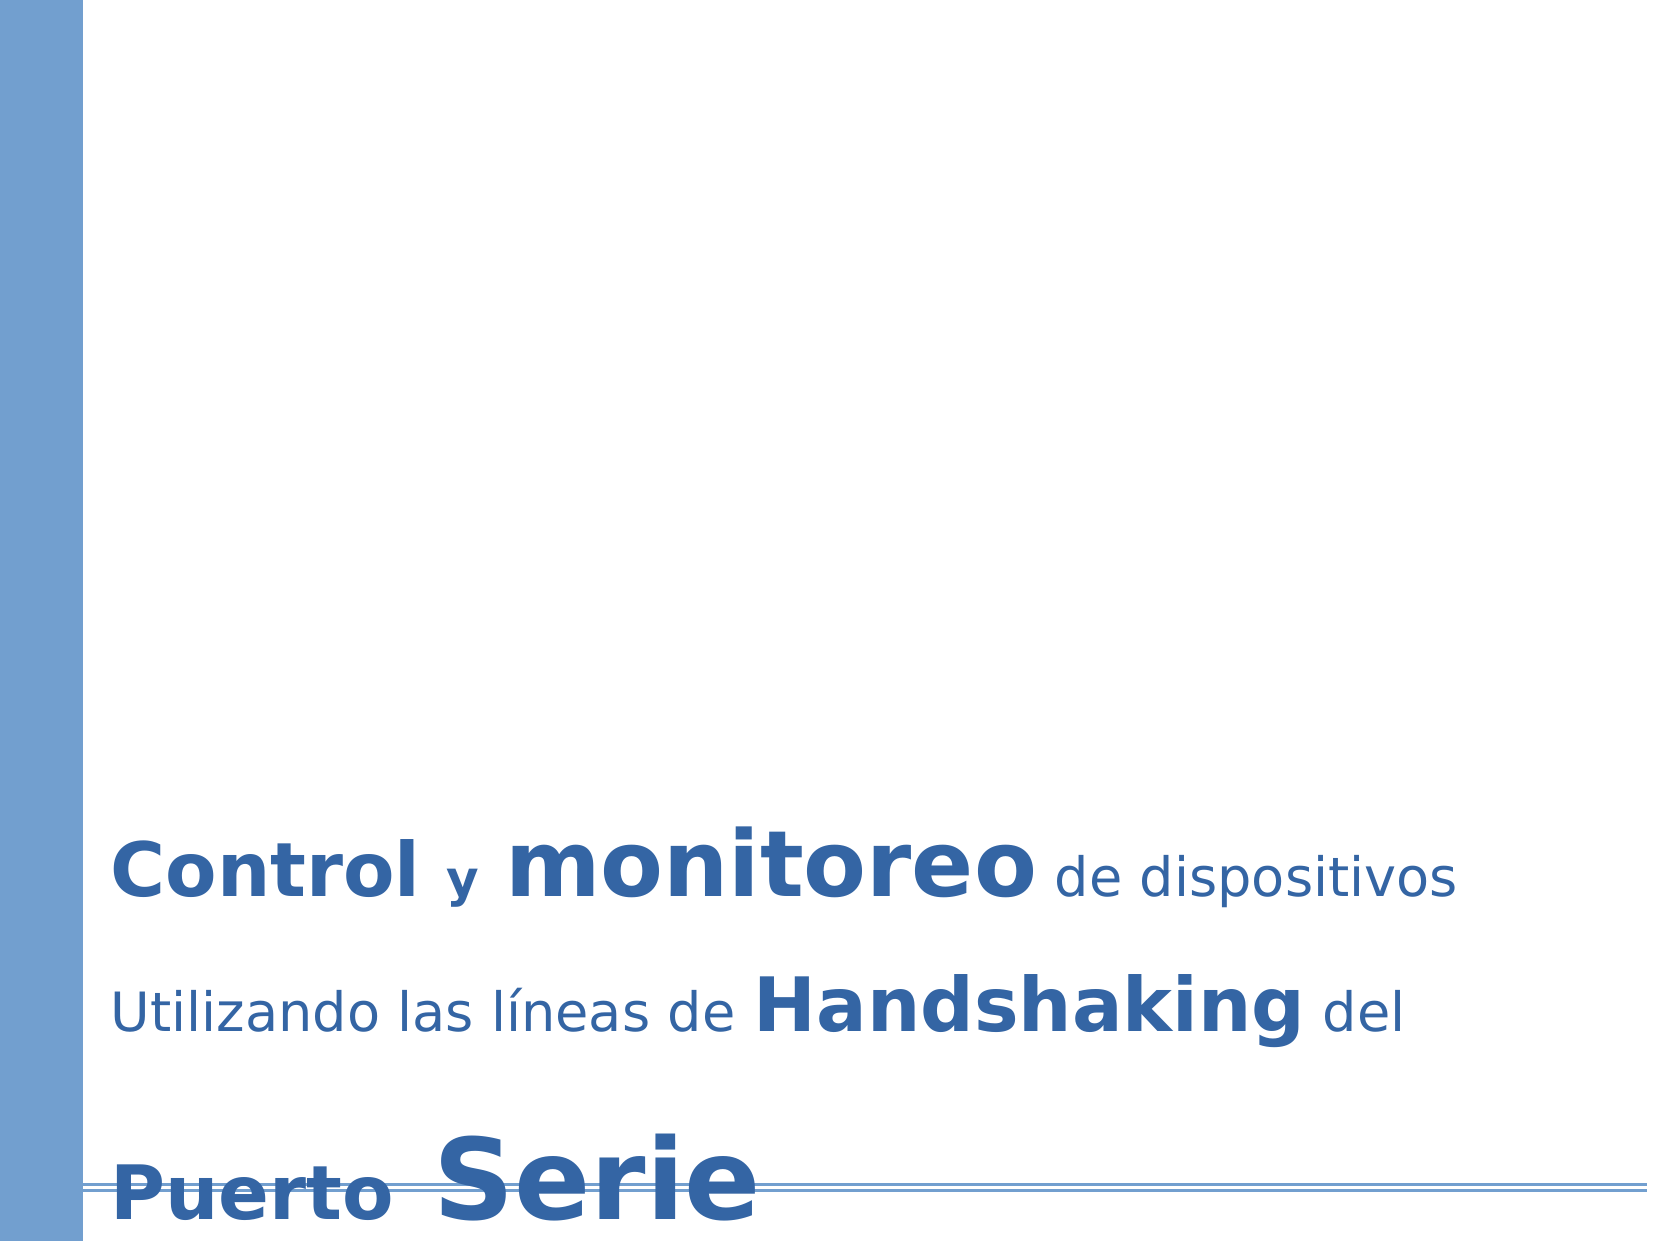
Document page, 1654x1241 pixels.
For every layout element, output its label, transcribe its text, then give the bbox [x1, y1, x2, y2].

text_box Control y monitoreo de dispositivos Utilizando las líneas de Handshaking del Puerto Serie [95, 750, 1474, 1201]
